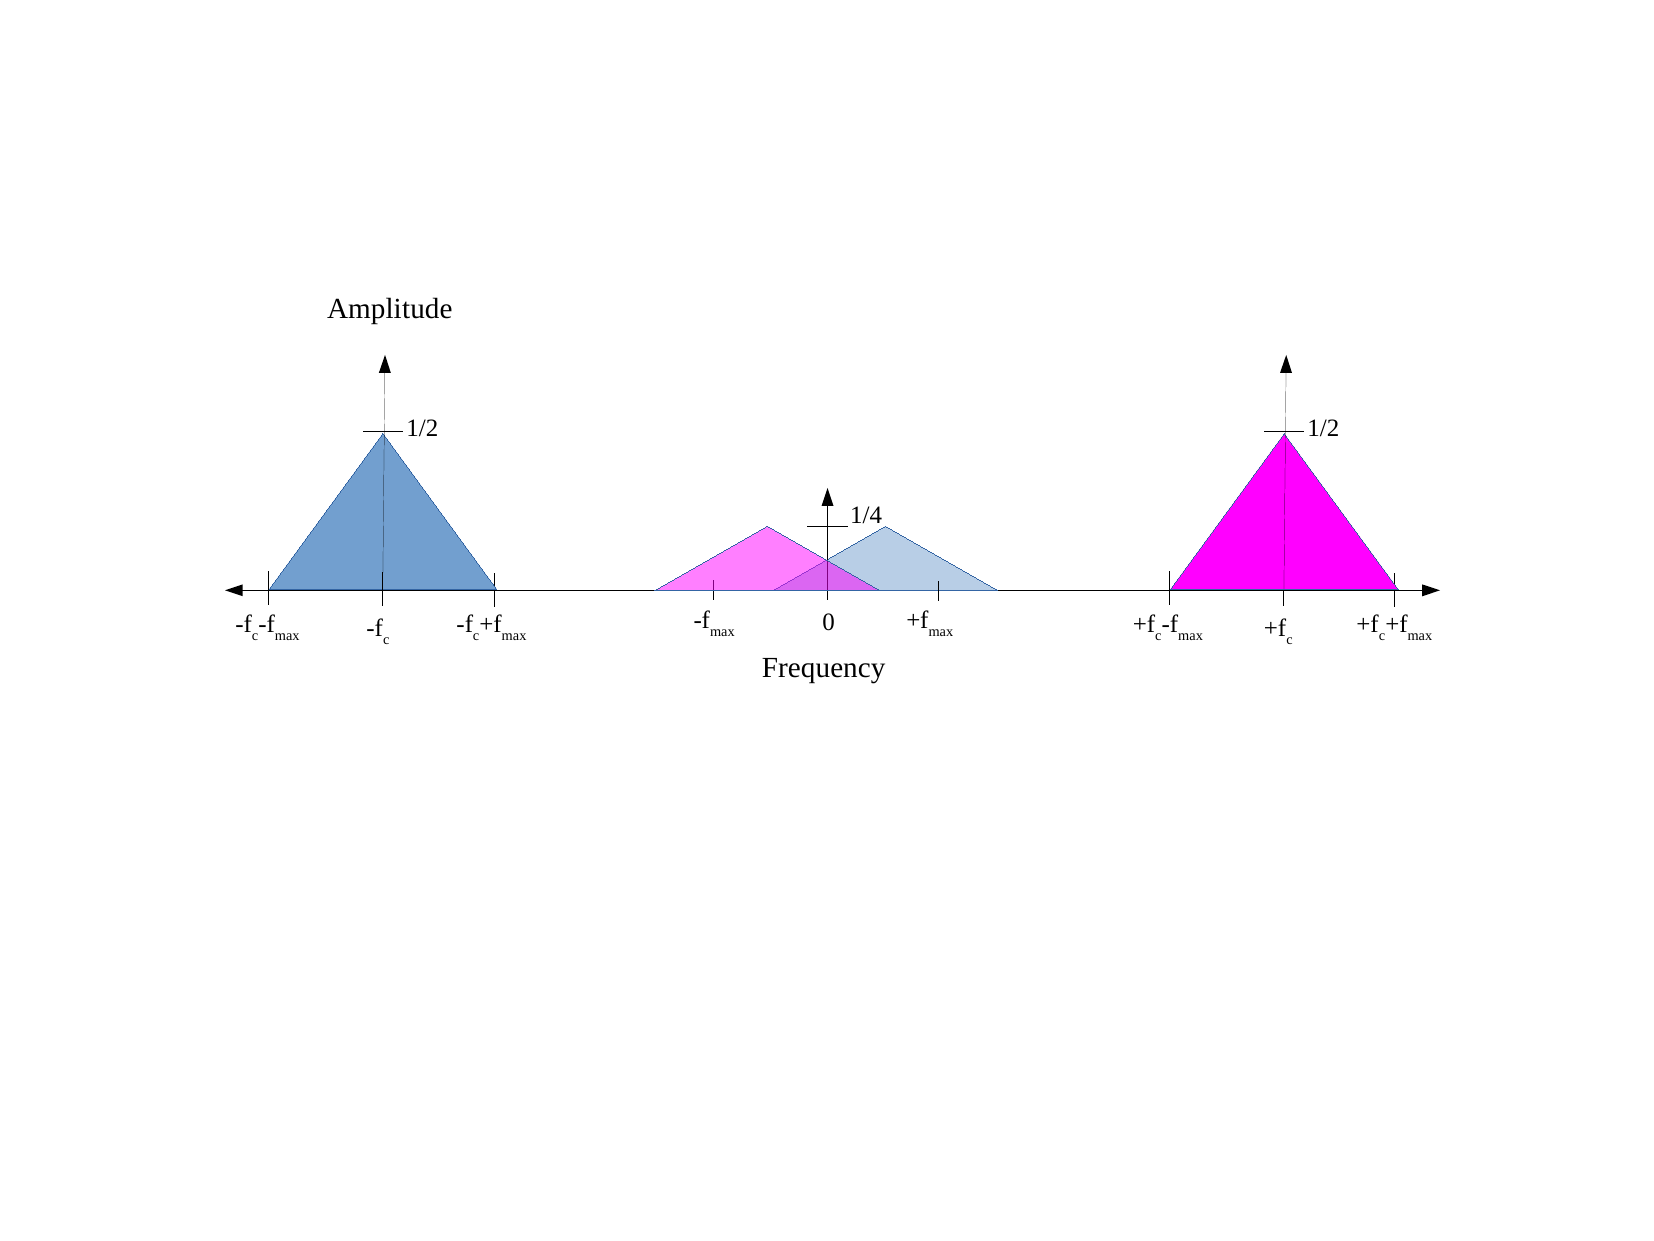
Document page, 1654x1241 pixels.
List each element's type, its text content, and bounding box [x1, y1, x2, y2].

text_box [269, 433, 384, 590]
text_box [654, 526, 998, 591]
text_box 0 [807, 600, 857, 644]
text_box +fmax [891, 598, 980, 647]
text_box [1170, 433, 1285, 590]
text_box Frequency [747, 644, 906, 692]
text_box 1/2 [1292, 407, 1365, 450]
text_box +fc+fmax [1341, 602, 1464, 652]
text_box +fc [1249, 606, 1317, 656]
text_box 1/2 [391, 406, 463, 450]
text_box -fc-fmax [220, 602, 329, 661]
text_box -fmax [678, 598, 761, 647]
text_box +fc-fmax [1118, 602, 1233, 661]
text_box [383, 436, 497, 590]
text_box 1/4 [835, 494, 907, 537]
text_box [1285, 435, 1399, 590]
text_box -fc+fmax [441, 602, 543, 652]
text_box Amplitude [312, 285, 468, 333]
text_box -fc [351, 606, 413, 656]
